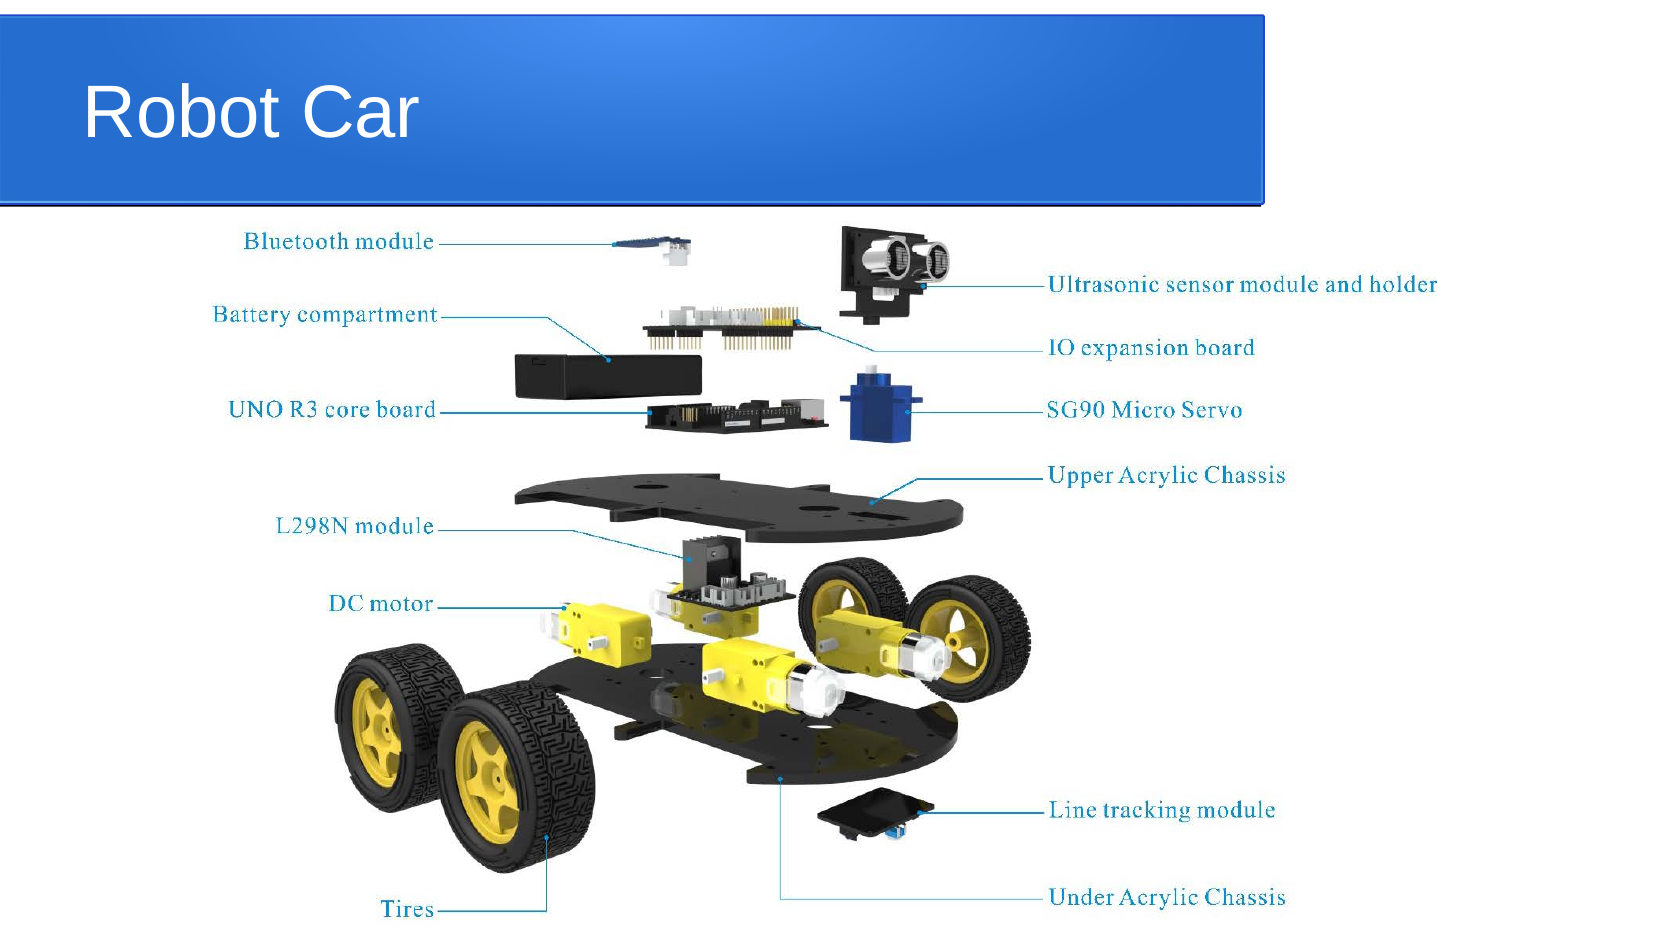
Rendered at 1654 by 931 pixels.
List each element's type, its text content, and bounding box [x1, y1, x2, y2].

title Robot Car [82, 35, 1235, 189]
picture [212, 214, 1437, 929]
